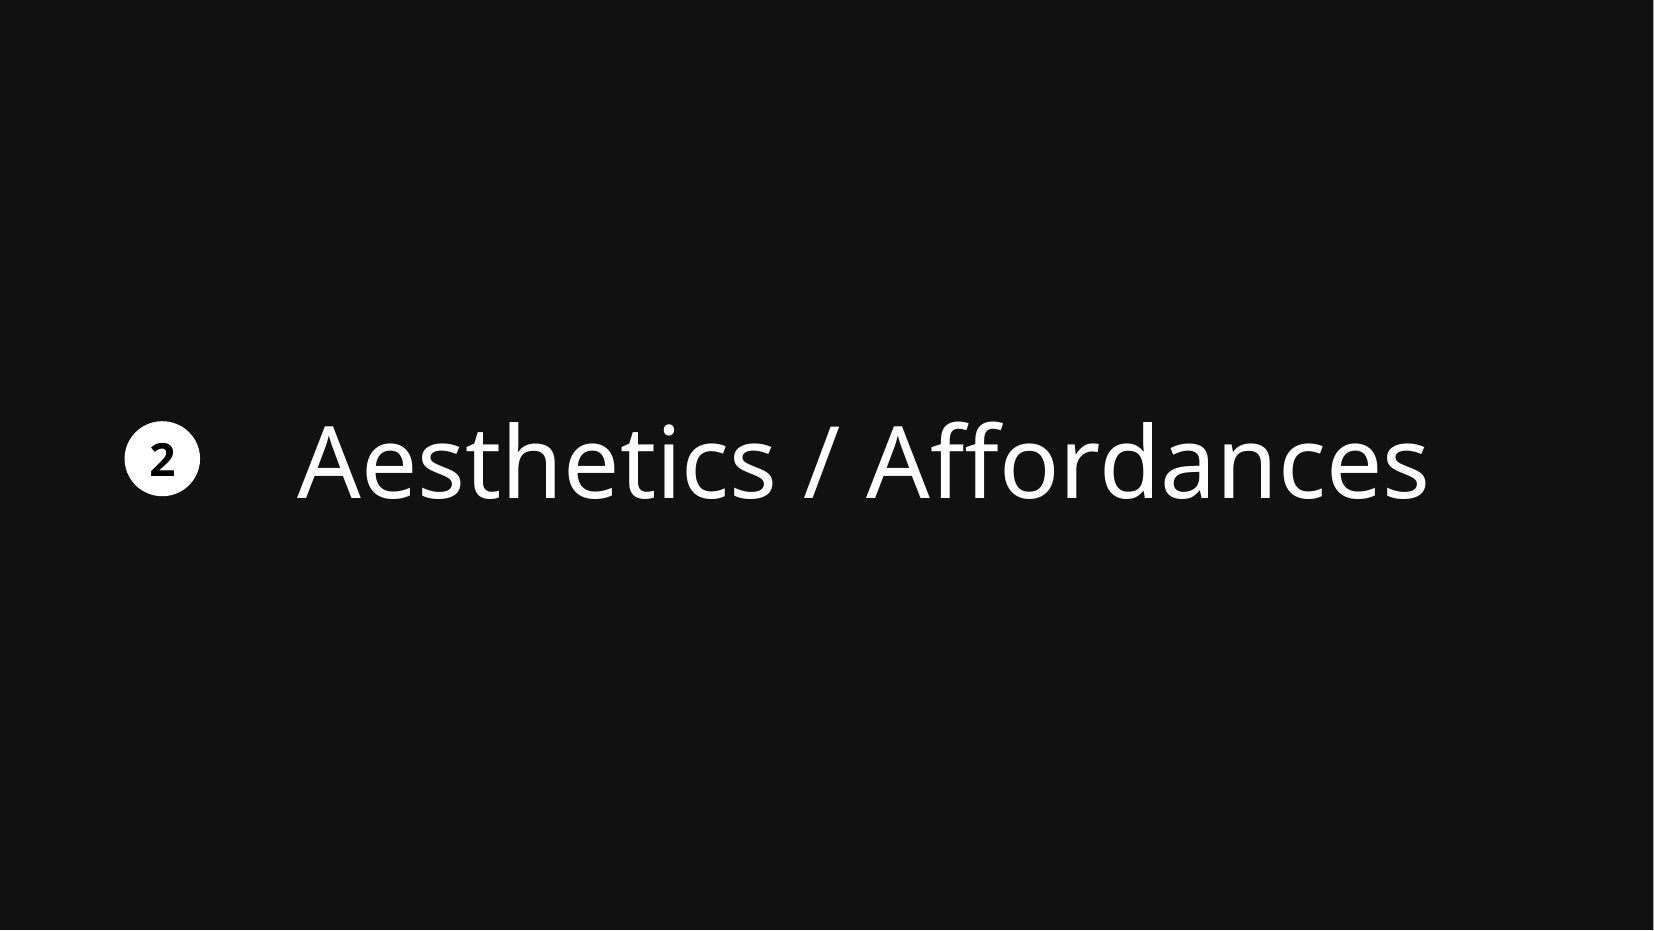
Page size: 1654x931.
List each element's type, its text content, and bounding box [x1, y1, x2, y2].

text_box 2 [124, 421, 201, 497]
text_box Aesthetics / Affordances [297, 391, 1500, 583]
